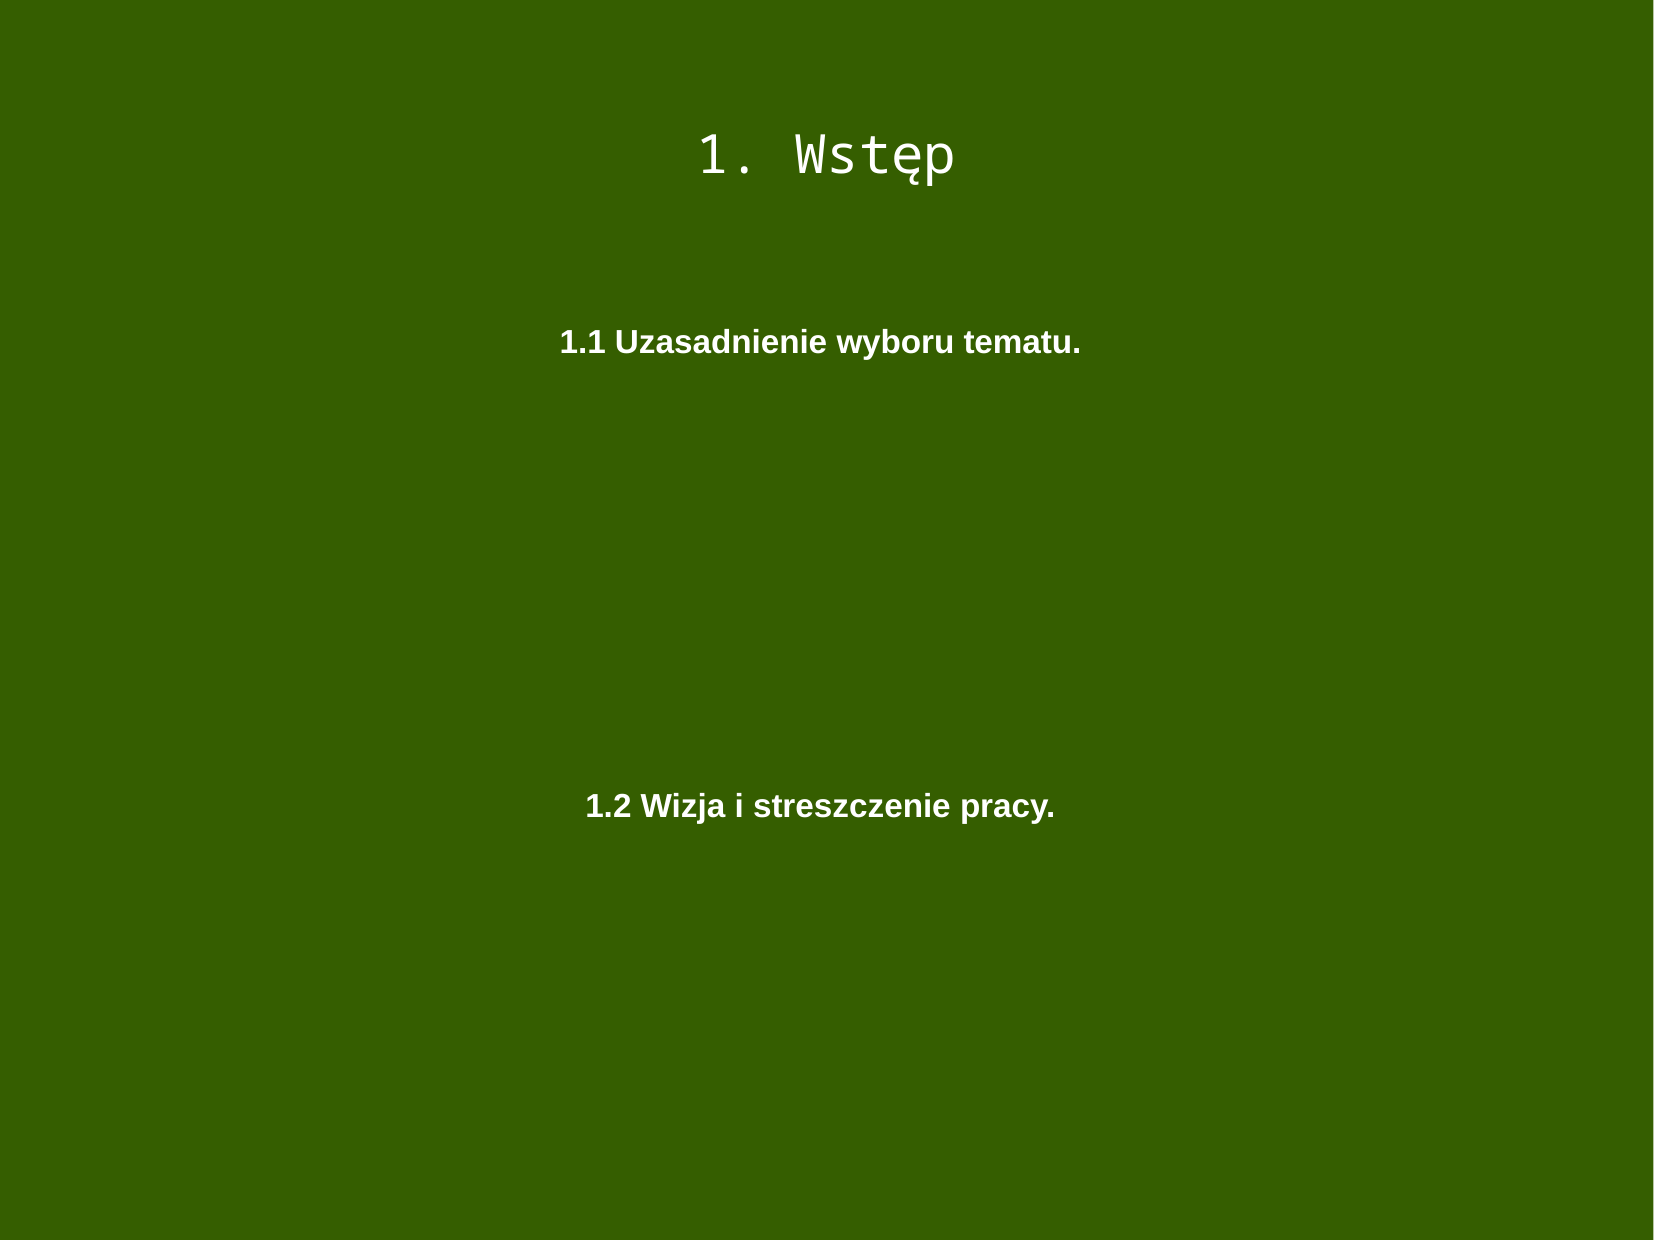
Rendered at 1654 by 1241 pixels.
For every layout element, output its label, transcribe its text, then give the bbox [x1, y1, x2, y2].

title 1. Wstęp [82, 49, 1571, 257]
title 1.2 Wizja i streszczenie pracy. [76, 699, 1565, 839]
title 1.1 Uzasadnienie wyboru tematu. [76, 231, 1565, 368]
